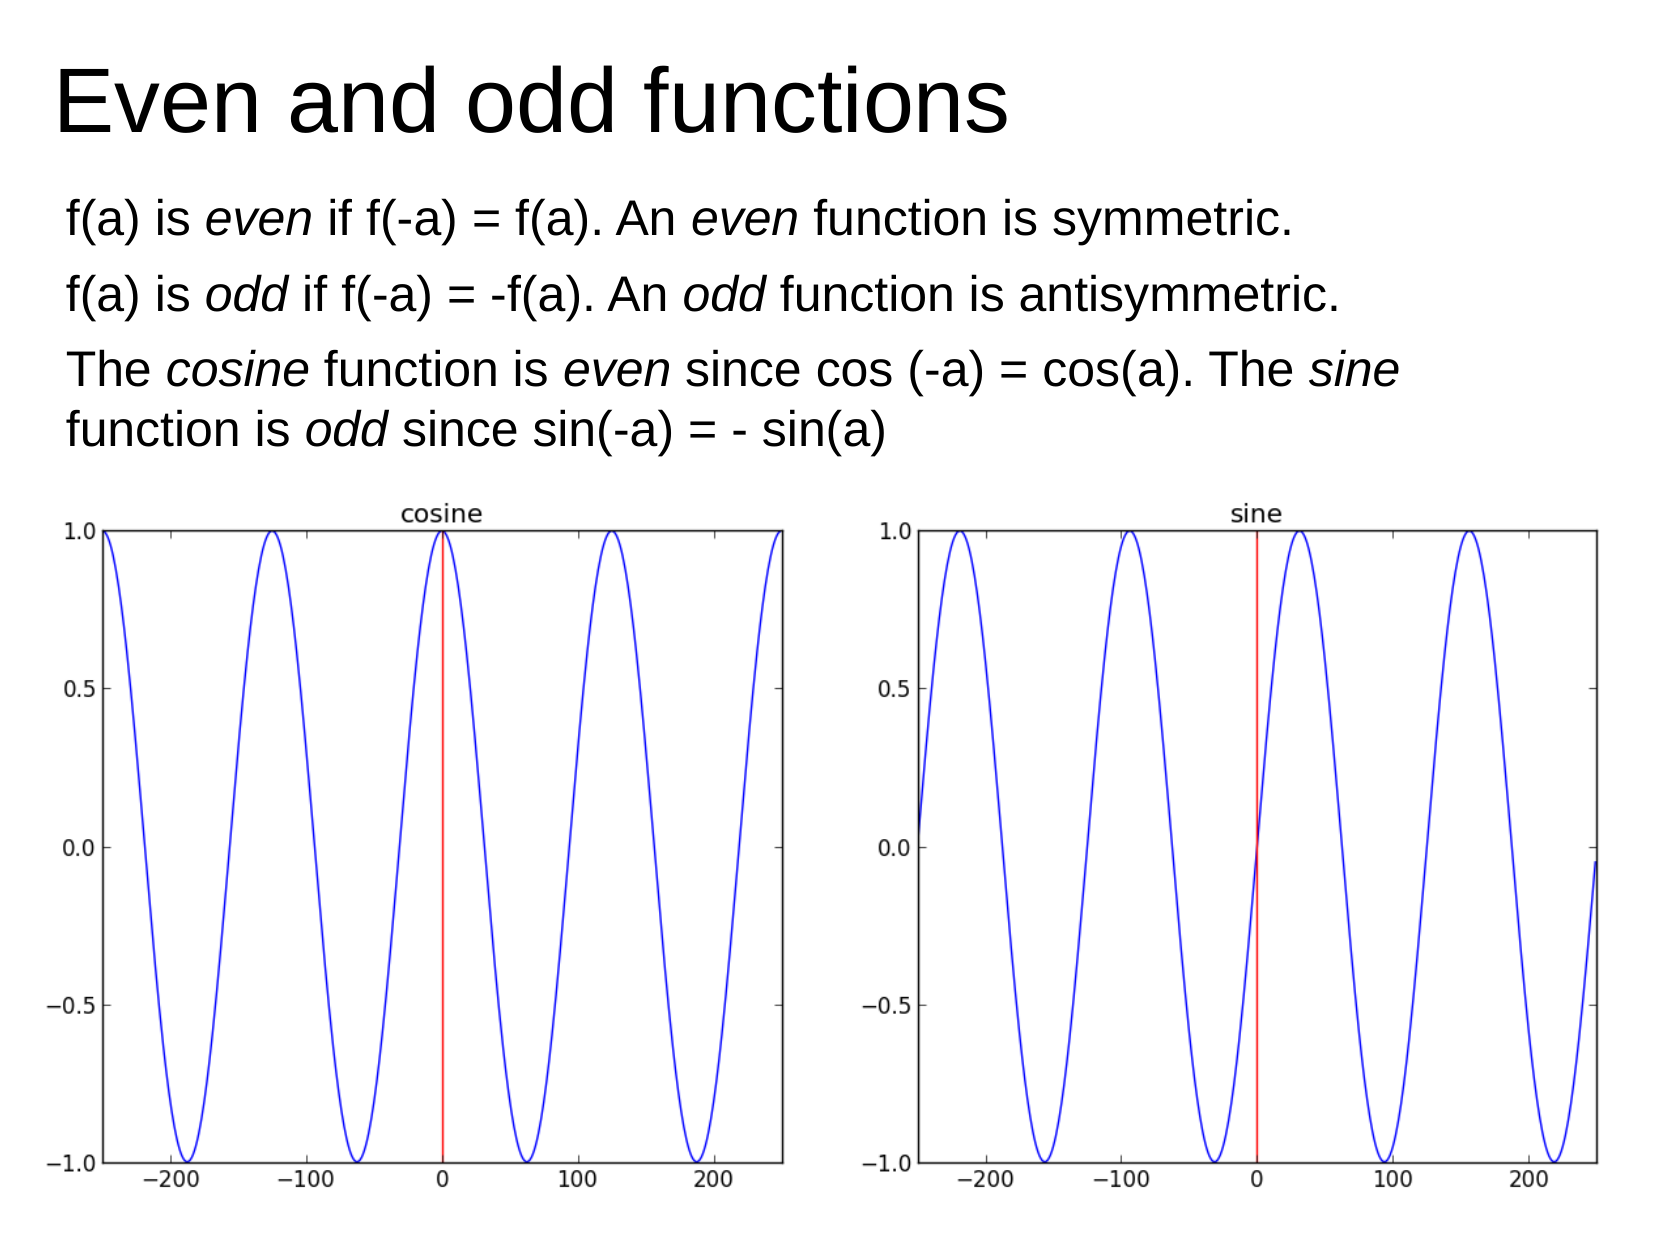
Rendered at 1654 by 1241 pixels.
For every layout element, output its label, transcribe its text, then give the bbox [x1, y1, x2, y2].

title Even and odd functions [53, 7, 1403, 195]
list f(a) is even if f(-a) = f(a). An even function is symmetric. f(a) is odd if f(-a) = -f(a). An odd function is antisymmetric. The cosine function is even since cos (-a) = cos(a). The sine function is odd since sin(-a) = - sin(a) [63, 180, 1519, 476]
picture [45, 476, 1654, 1222]
